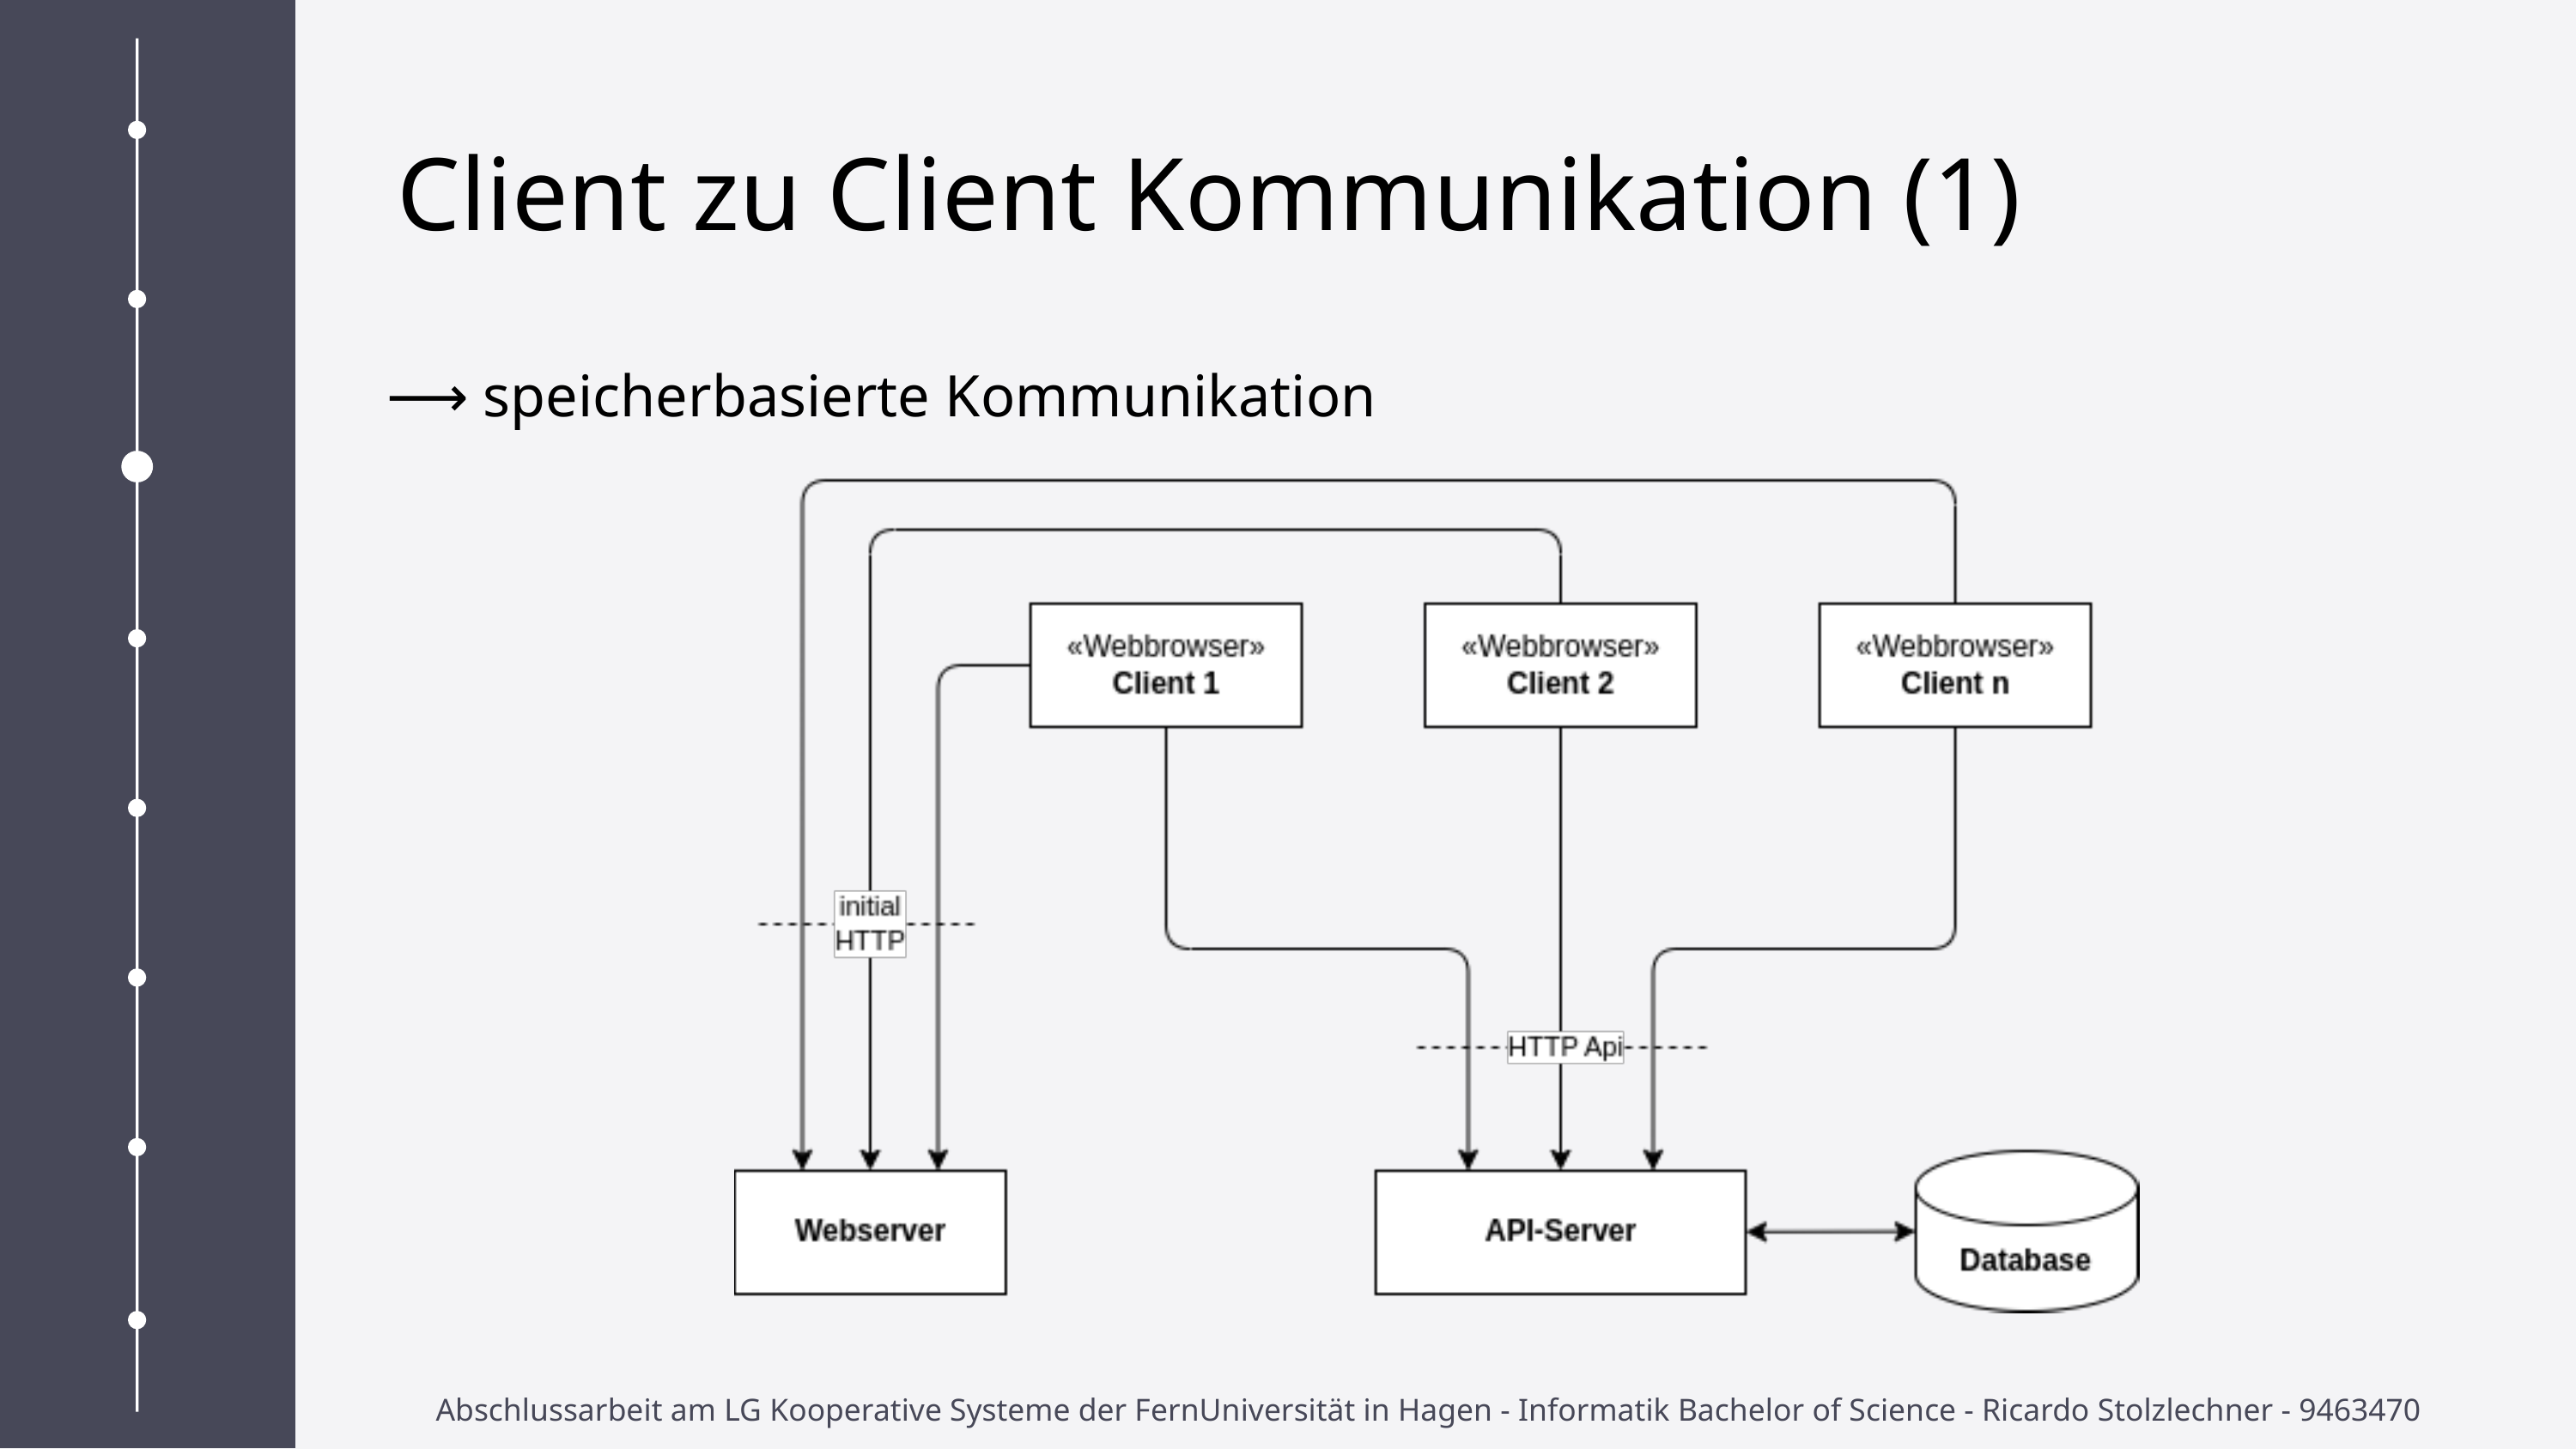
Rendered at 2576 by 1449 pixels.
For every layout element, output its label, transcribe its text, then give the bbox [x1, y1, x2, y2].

text_box ⟶ speicherbasierte Kommunikation [386, 347, 2539, 428]
text_box Abschlussarbeit am LG Kooperative Systeme der FernUniversität in Hagen - Informatik Bachelor of Science - Ricardo Stolzlechner - 9463470 [356, 1384, 2501, 1428]
picture [734, 463, 2140, 1314]
text_box [0, 0, 295, 1448]
text_box Client zu Client Kommunikation (1) [397, 110, 2052, 251]
